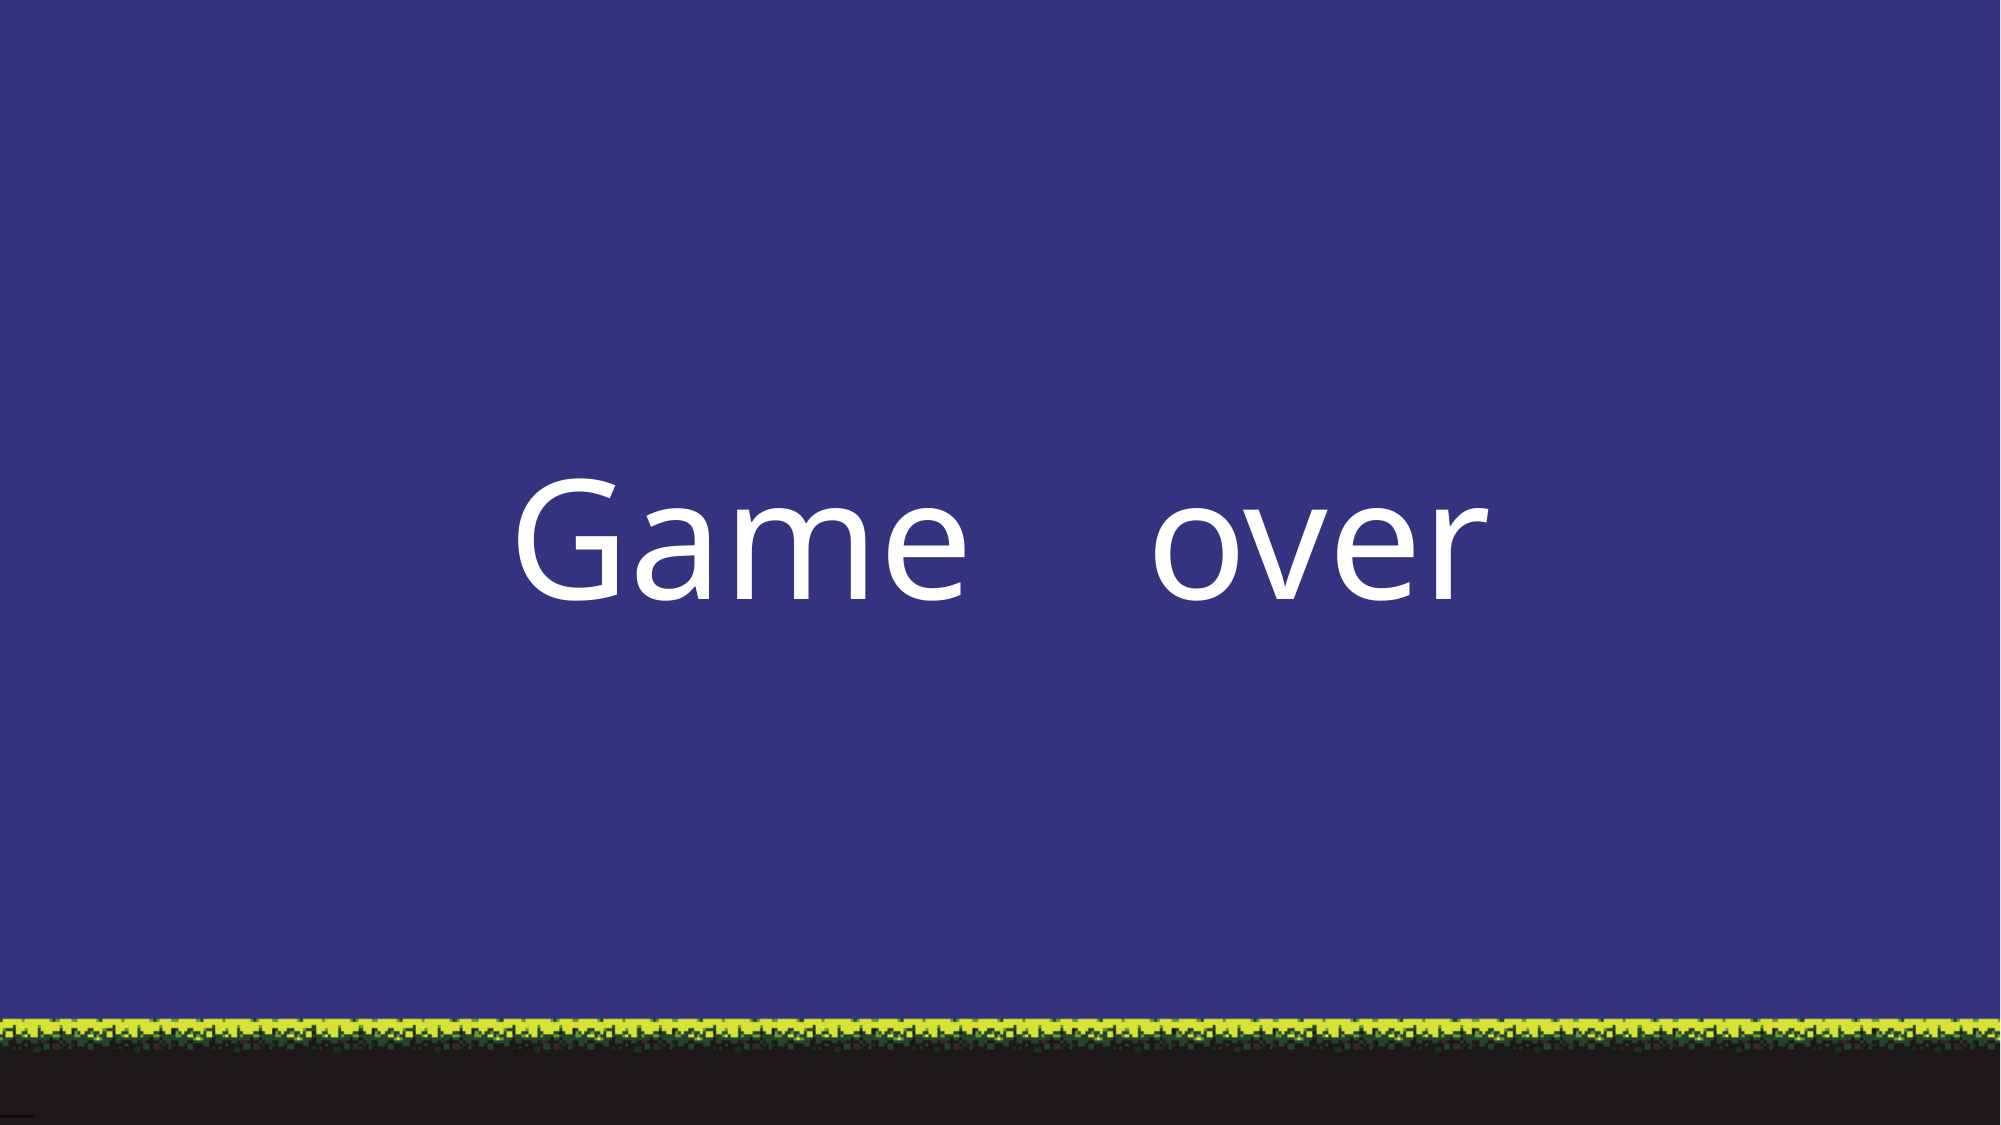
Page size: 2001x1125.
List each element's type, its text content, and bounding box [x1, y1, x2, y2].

picture [0, 0, 2001, 1125]
title Game over [137, 120, 1863, 745]
